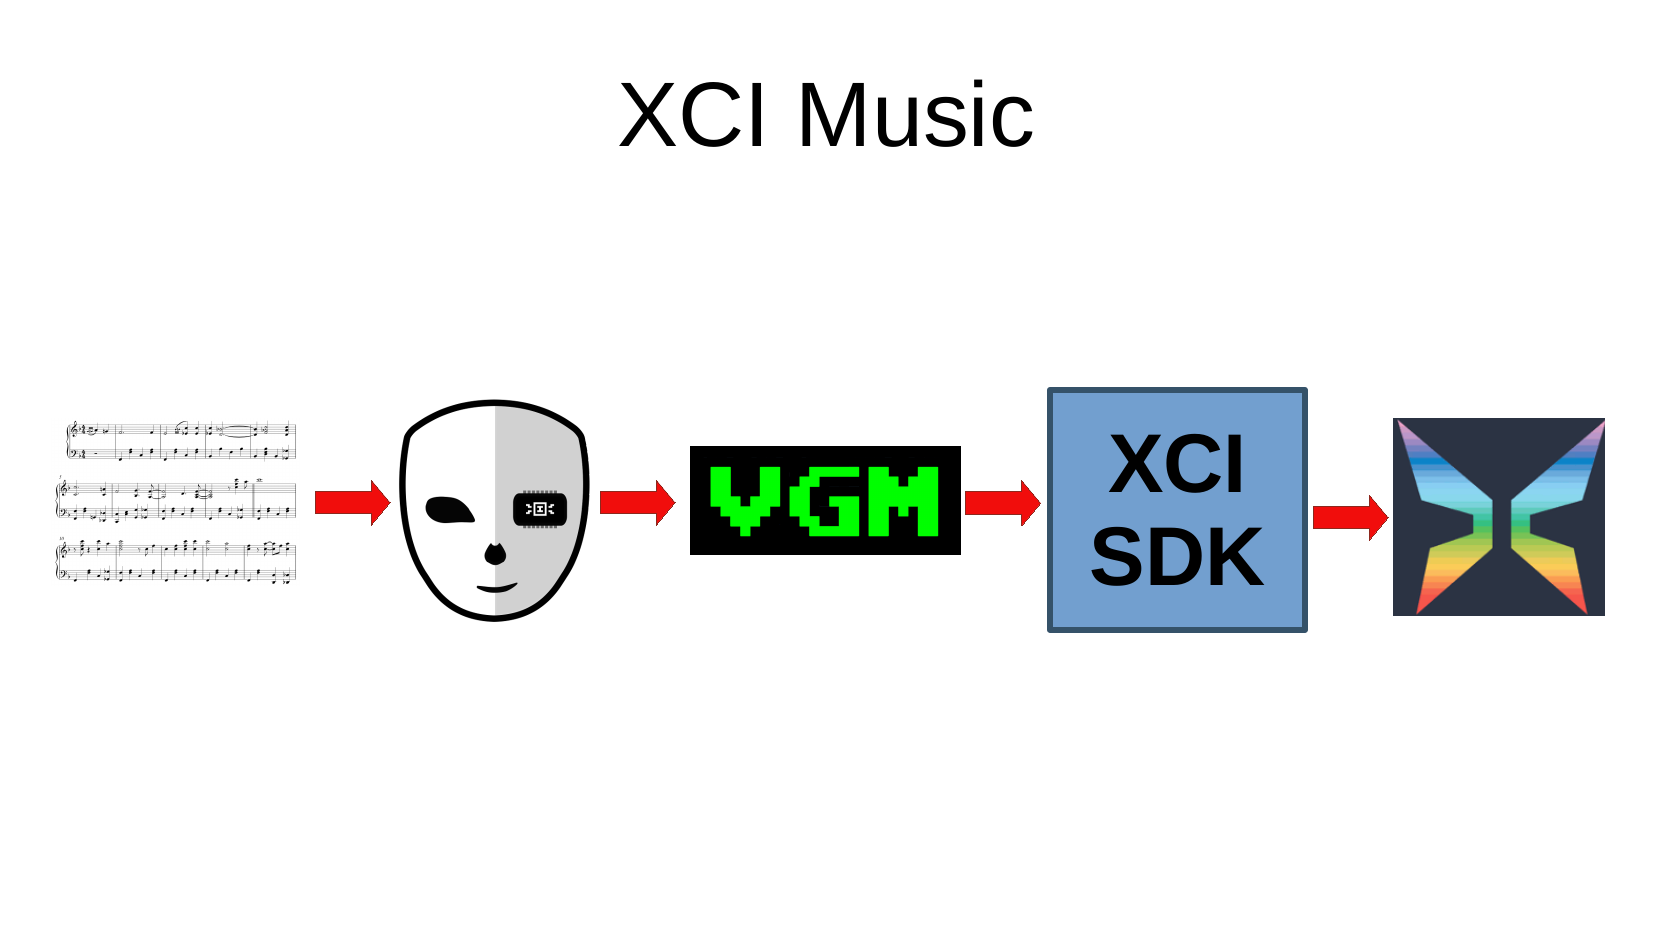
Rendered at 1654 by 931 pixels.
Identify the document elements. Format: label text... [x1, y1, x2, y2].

picture [375, 389, 616, 630]
text_box [600, 480, 676, 526]
text_box XCI SDK [1050, 390, 1306, 631]
text_box [315, 480, 391, 526]
picture [1393, 418, 1606, 616]
picture [690, 446, 961, 556]
text_box [1313, 495, 1389, 541]
picture [51, 418, 301, 586]
text_box [965, 480, 1041, 526]
title XCI Music [82, 37, 1571, 193]
